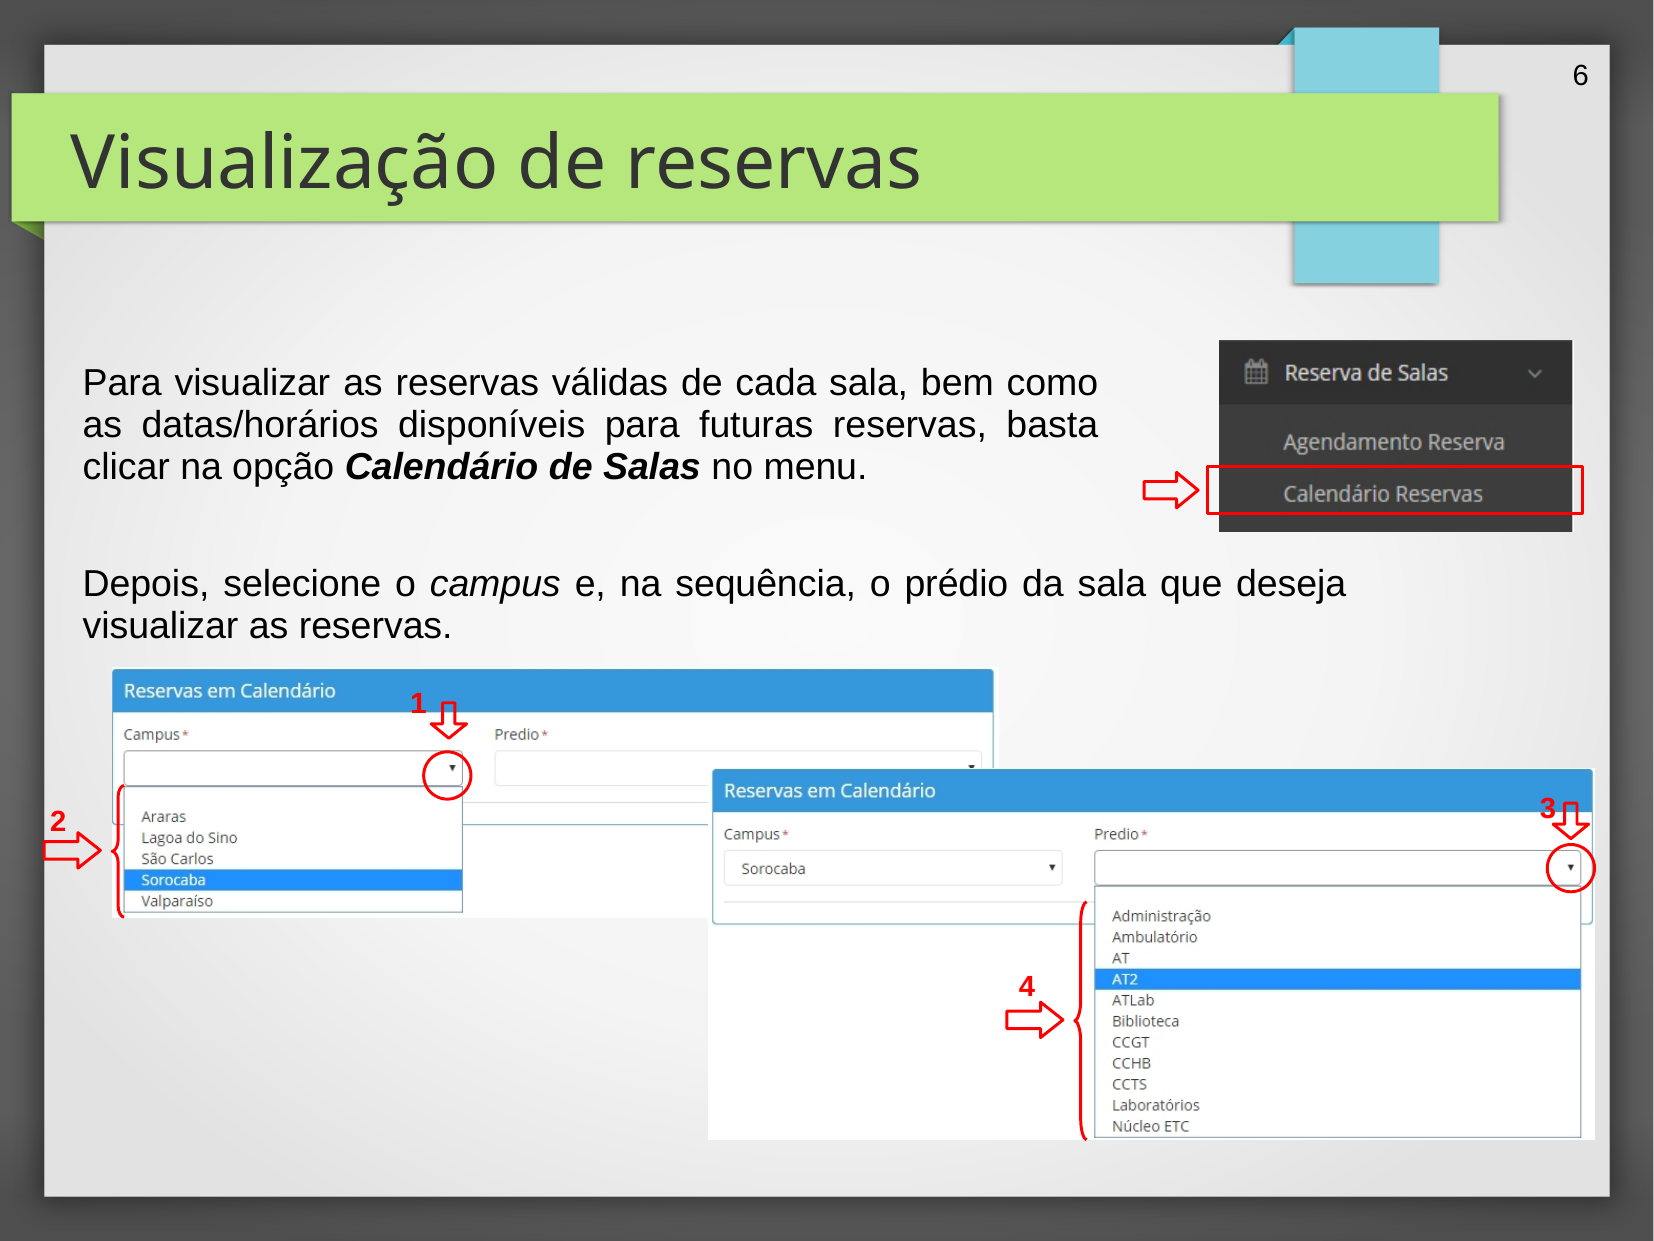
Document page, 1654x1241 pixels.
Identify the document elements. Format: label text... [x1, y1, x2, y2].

list Para visualizar as reservas válidas de cada sala, bem como as datas/horários disponíveis para futuras reservas, basta clicar na opção Calendário de Salas no menu. [82, 361, 1099, 562]
text_box 4 [1003, 962, 1050, 1011]
text_box 3 [1524, 784, 1571, 833]
title Visualização de reservas [70, 106, 1229, 213]
text_box 2 [35, 797, 82, 846]
list Depois, selecione o campus e, na sequência, o prédio da sala que deseja visualizar as reservas. [82, 562, 1347, 662]
text_box 1 [395, 679, 442, 728]
picture [0, 0, 1654, 1241]
